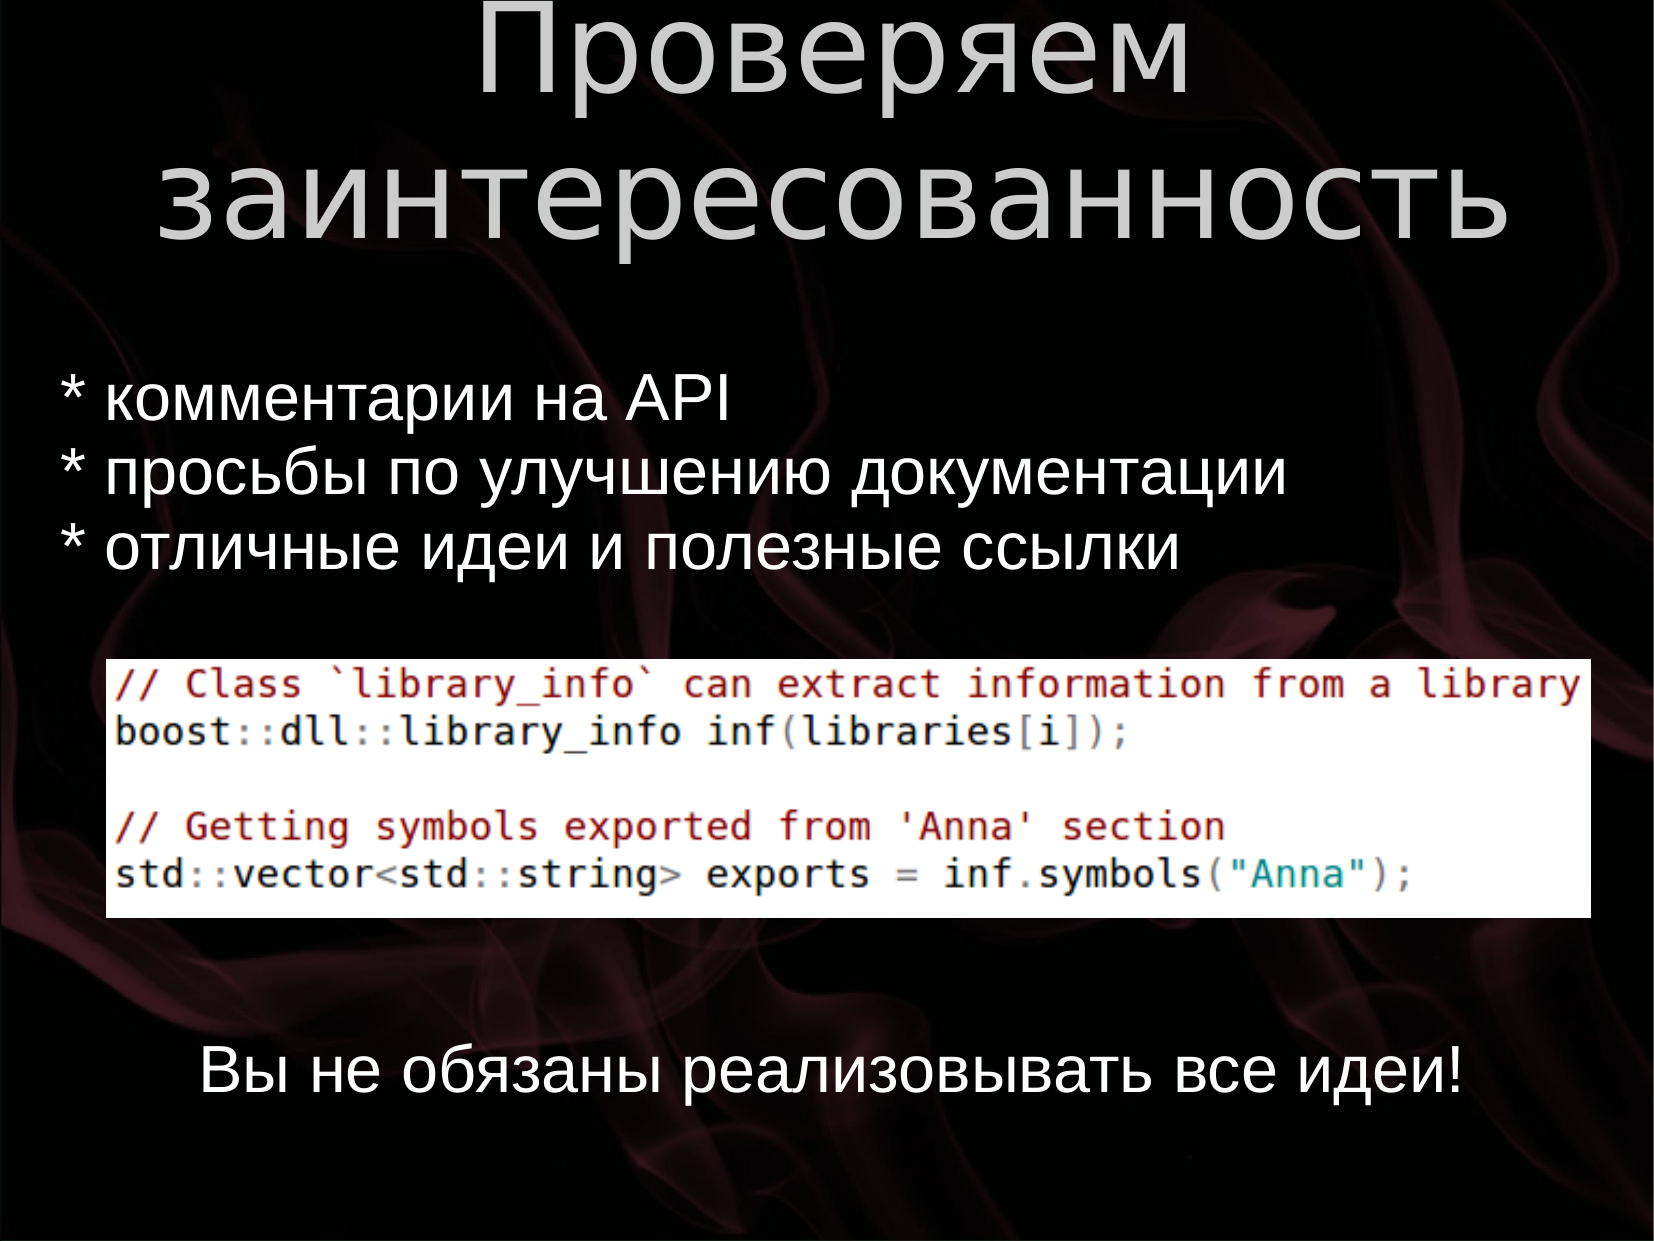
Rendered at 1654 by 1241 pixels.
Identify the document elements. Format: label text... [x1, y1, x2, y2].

title Проверяем заинтересованность [90, 0, 1579, 267]
text_box * комментарии на API * просьбы по улучшению документации * отличные идеи и полезные ссылки Вы не обязаны реализовывать все идеи! [60, 267, 1606, 1199]
picture [0, 0, 1654, 1241]
picture [106, 659, 1591, 919]
